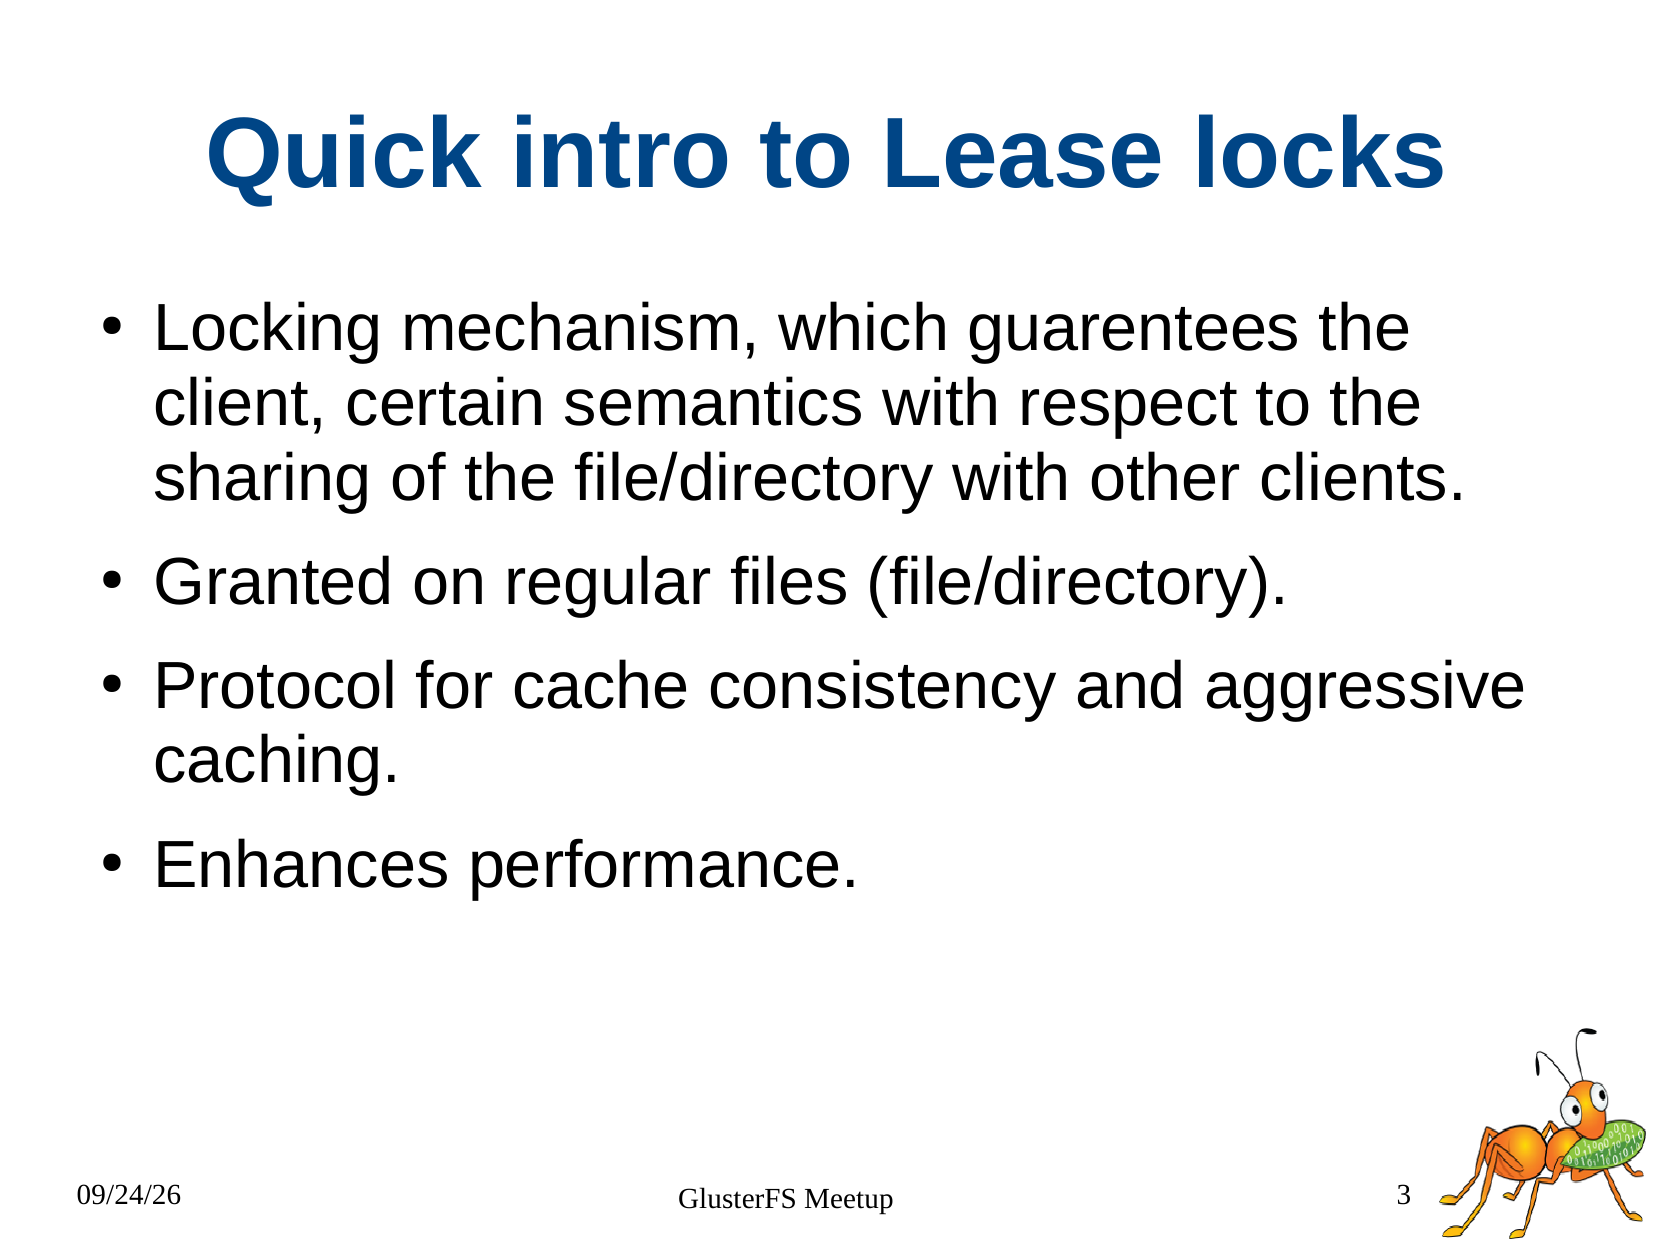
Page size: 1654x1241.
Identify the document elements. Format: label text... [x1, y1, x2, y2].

picture [1436, 1027, 1648, 1241]
list Locking mechanism, which guarentees the client, certain semantics with respect to the sharing of the file/directory with other clients. Granted on regular files (file/directory). Protocol for cache consistency and aggressive caching. Enhances performance. [82, 290, 1571, 1066]
title Quick intro to Lease locks [82, 49, 1571, 257]
